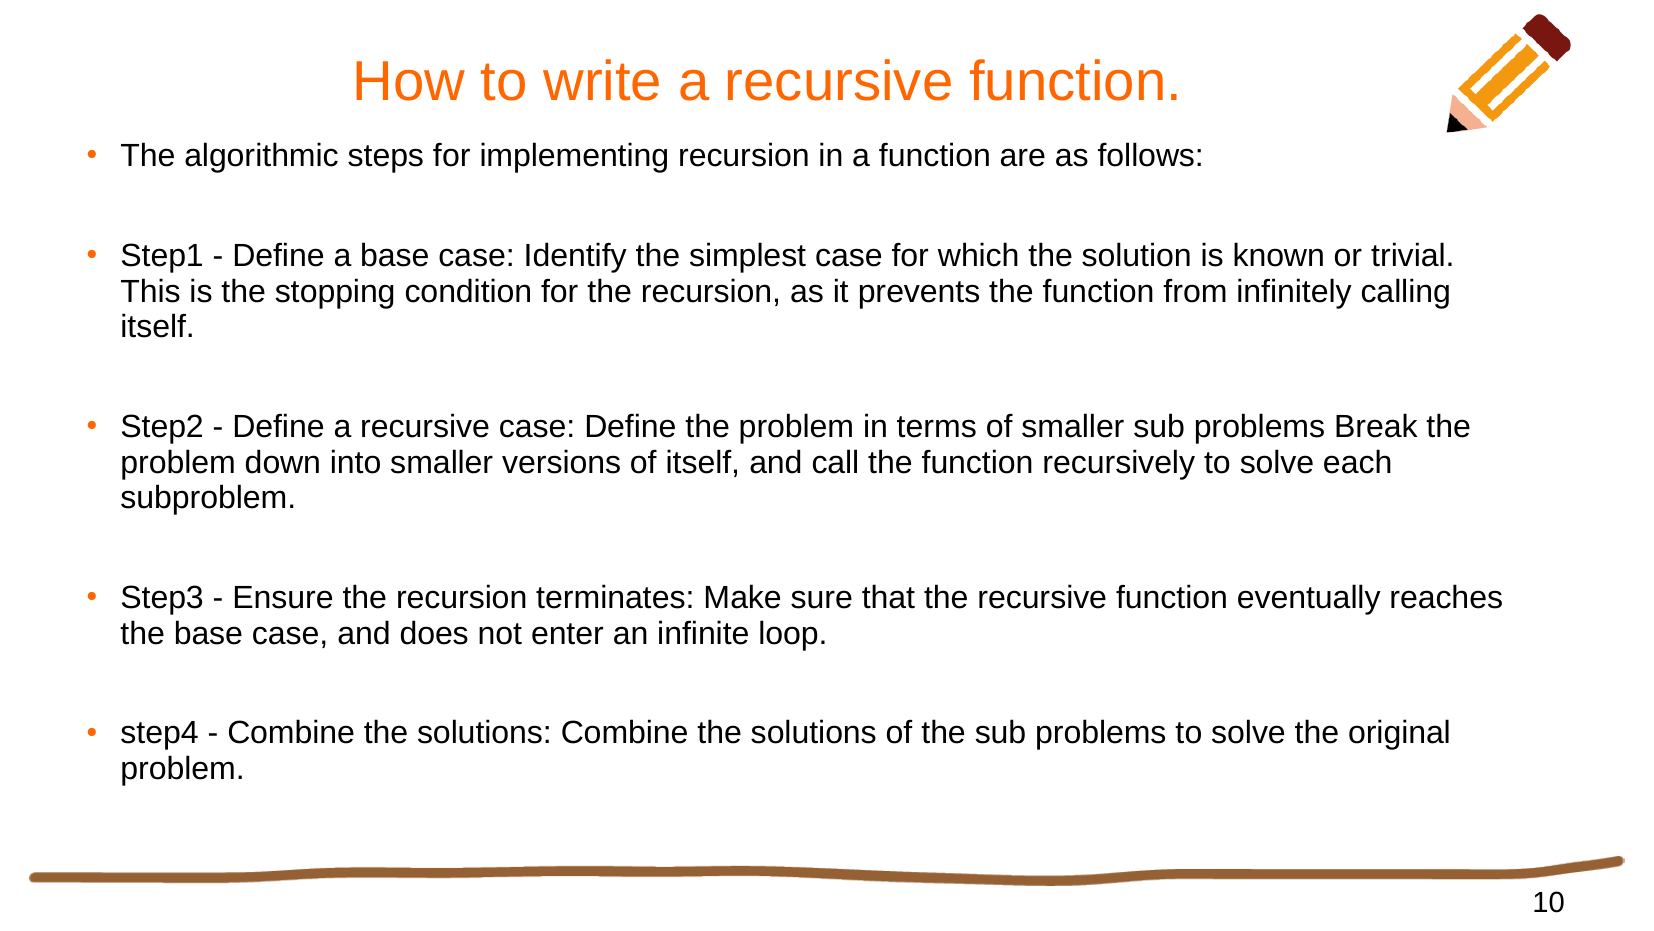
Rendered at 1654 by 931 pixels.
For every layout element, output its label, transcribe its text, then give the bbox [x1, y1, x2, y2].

picture [1446, 14, 1571, 133]
list The algorithmic steps for implementing recursion in a function are as follows: Step1 - Define a base case: Identify the simplest case for which the solution is known or trivial. This is the stopping condition for the recursion, as it prevents the function from infinitely calling itself. Step2 - Define a recursive case: Define the problem in terms of smaller sub problems Break the problem down into smaller versions of itself, and call the function recursively to solve each subproblem. Step3 - Ensure the recursion terminates: Make sure that the recursive function eventually reaches the base case, and does not enter an infinite loop. step4 - Combine the solutions: Combine the solutions of the sub problems to solve the original problem. [75, 137, 1524, 788]
picture [29, 856, 1625, 886]
title How to write a recursive function. [88, 29, 1447, 133]
